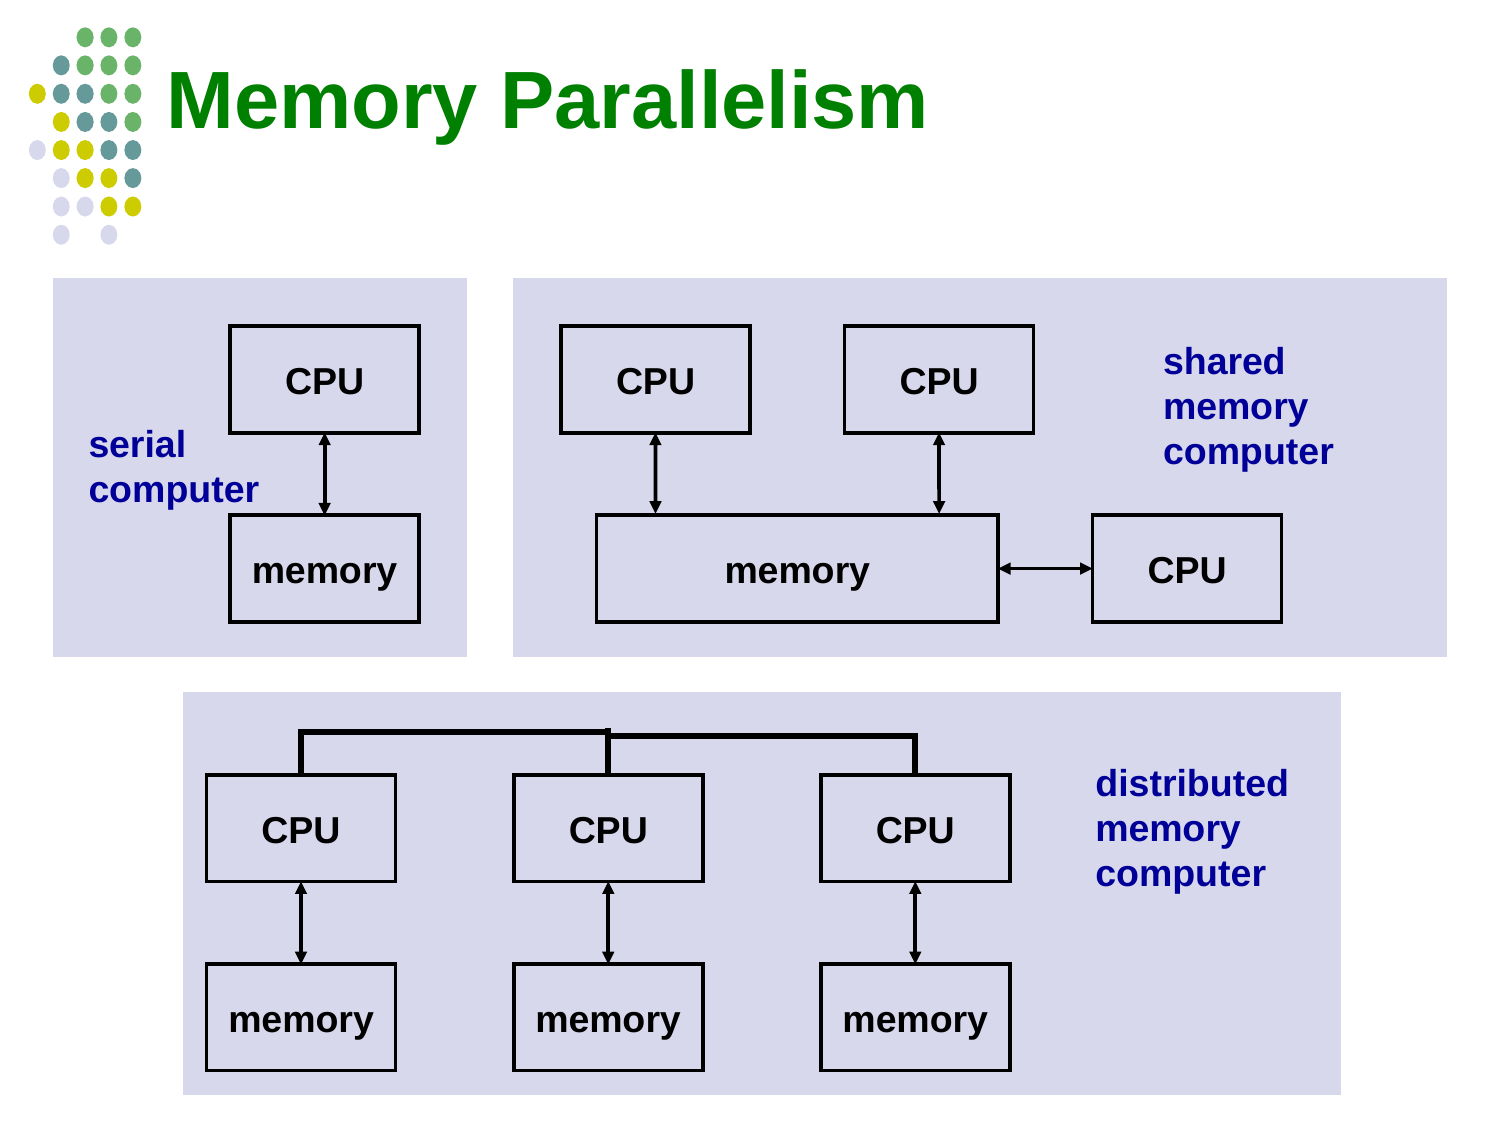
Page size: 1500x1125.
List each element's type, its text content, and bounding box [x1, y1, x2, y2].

text_box CPU [1092, 515, 1282, 622]
text_box distributed memory computer [1080, 751, 1309, 902]
text_box CPU [230, 326, 420, 433]
text_box [183, 692, 1341, 1095]
text_box memory [513, 964, 703, 1071]
text_box [53, 278, 467, 657]
text_box CPU [513, 774, 703, 882]
text_box CPU [844, 326, 1034, 433]
text_box [513, 278, 1447, 657]
text_box memory [206, 964, 396, 1071]
text_box CPU [560, 326, 750, 433]
text_box CPU [820, 774, 1010, 882]
text_box serial computer [73, 412, 275, 518]
text_box memory [230, 515, 420, 622]
title Memory Parallelism [151, 40, 1390, 176]
text_box CPU [206, 774, 396, 882]
text_box shared memory computer [1148, 329, 1377, 480]
text_box memory [596, 515, 999, 622]
text_box memory [820, 964, 1010, 1071]
